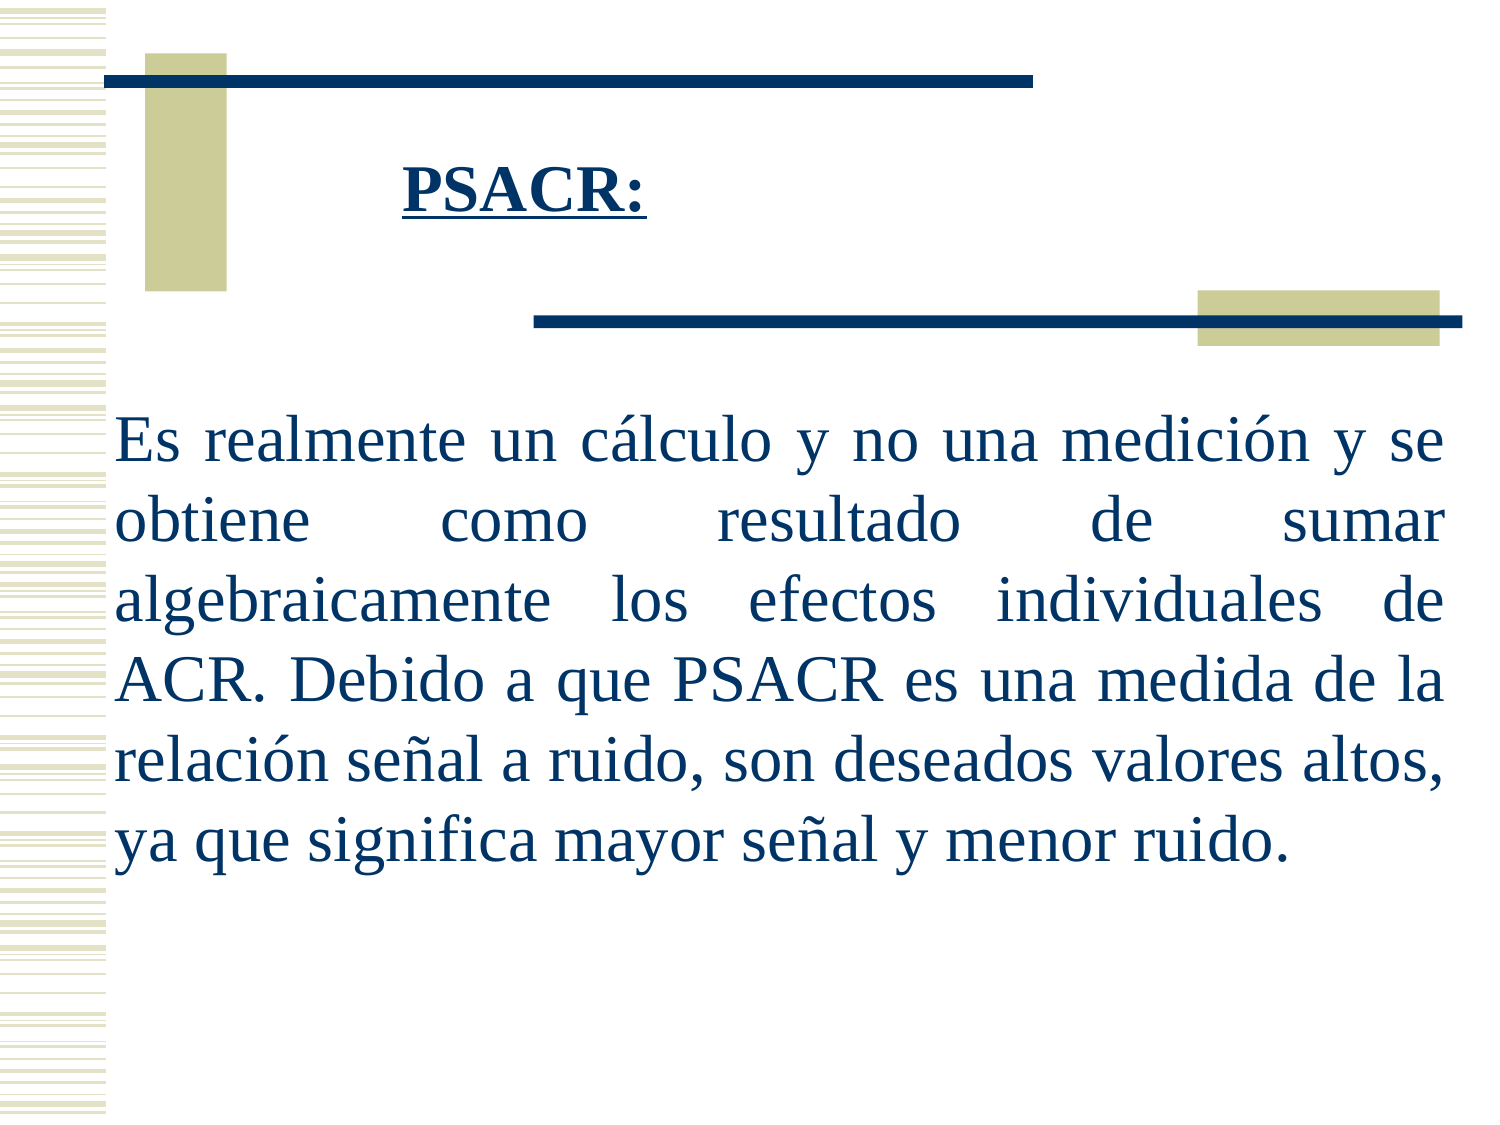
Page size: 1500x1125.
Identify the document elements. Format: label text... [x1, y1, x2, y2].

text_box PSACR: [387, 137, 826, 233]
text_box Es realmente un cálculo y no una medición y se obtiene como resultado de sumar algebraicamente los efectos individuales de ACR. Debido a que PSACR es una medida de la relación señal a ruido, son deseados valores altos, ya que significa mayor señal y menor ruido. [99, 387, 1463, 963]
